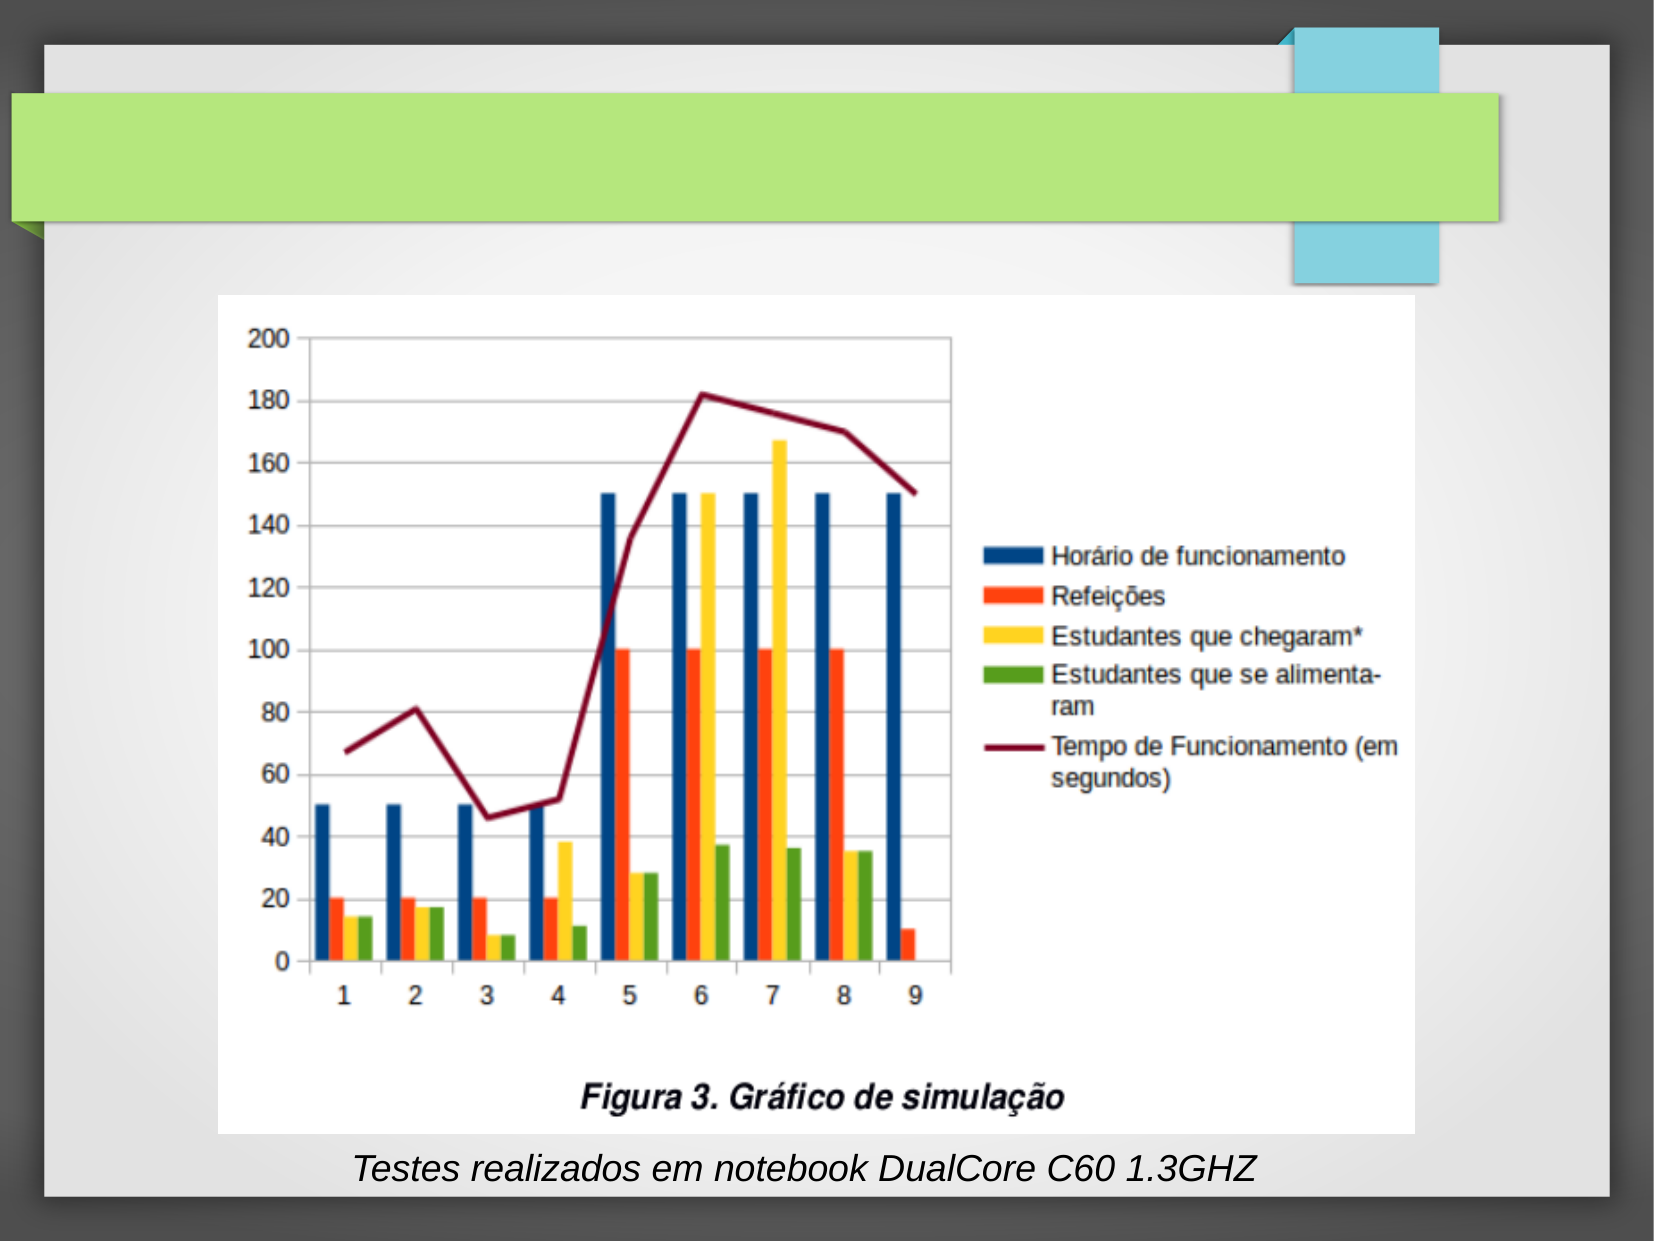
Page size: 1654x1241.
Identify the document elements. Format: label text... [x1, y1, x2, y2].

text_box Testes realizados em notebook DualCore C60 1.3GHZ [336, 1139, 1272, 1197]
picture [0, 0, 1654, 1241]
